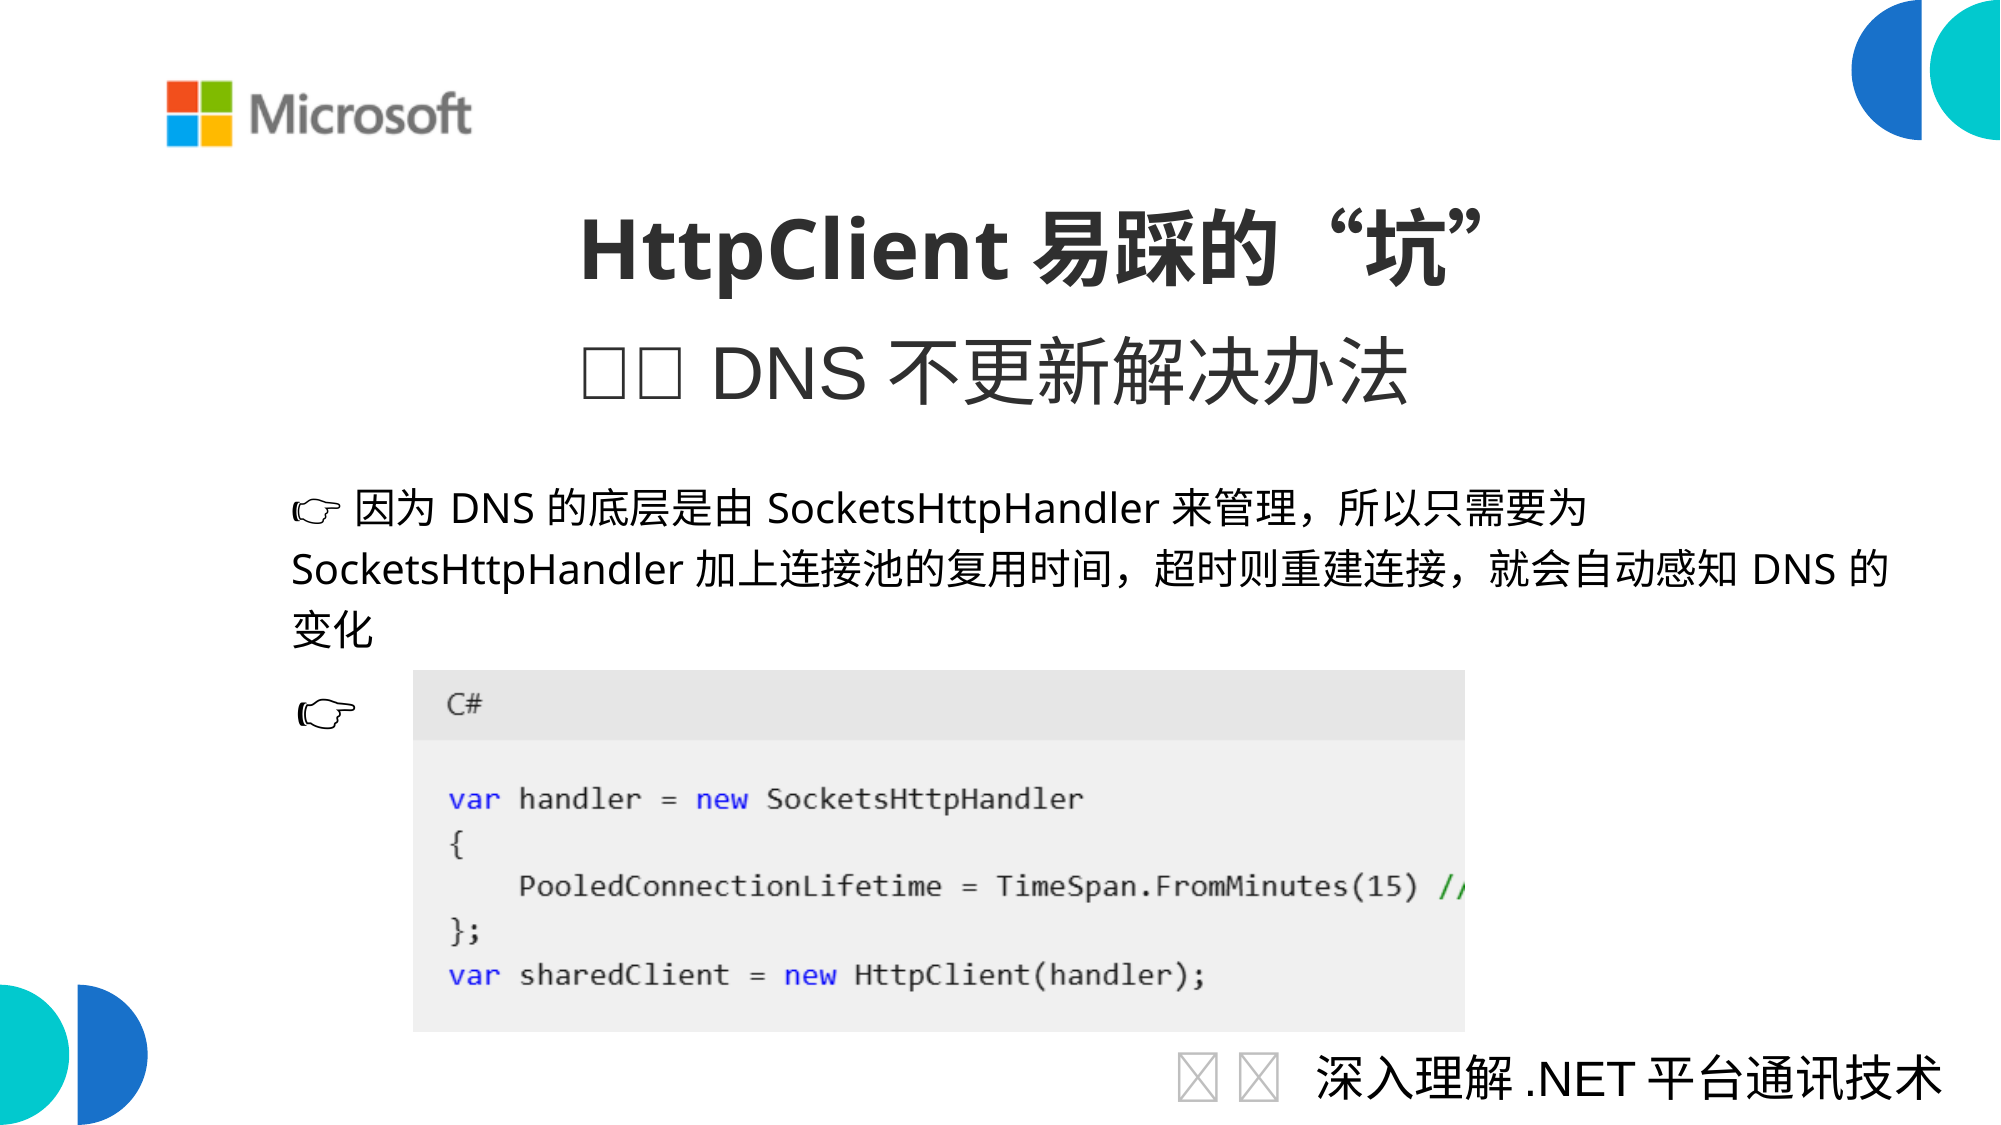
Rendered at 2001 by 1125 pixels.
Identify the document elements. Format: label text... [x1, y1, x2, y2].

text_box 👉 [281, 667, 380, 754]
picture [413, 670, 1465, 1032]
text_box 👉因为DNS的底层是由SocketsHttpHandler来管理，所以只需要为SocketsHttpHandler加上连接池的复用时间，超时则重建连接，就会自动感知DNS的变化 [276, 467, 1923, 660]
text_box 🚀🚀 DNS不更新解决办法 [200, 272, 1788, 486]
title HttpClient易踩的“坑” [192, 153, 1916, 340]
subtitle 🚀 🚀 深入理解.NET平台通讯技术 [1173, 1046, 1952, 1107]
picture [85, 41, 552, 189]
